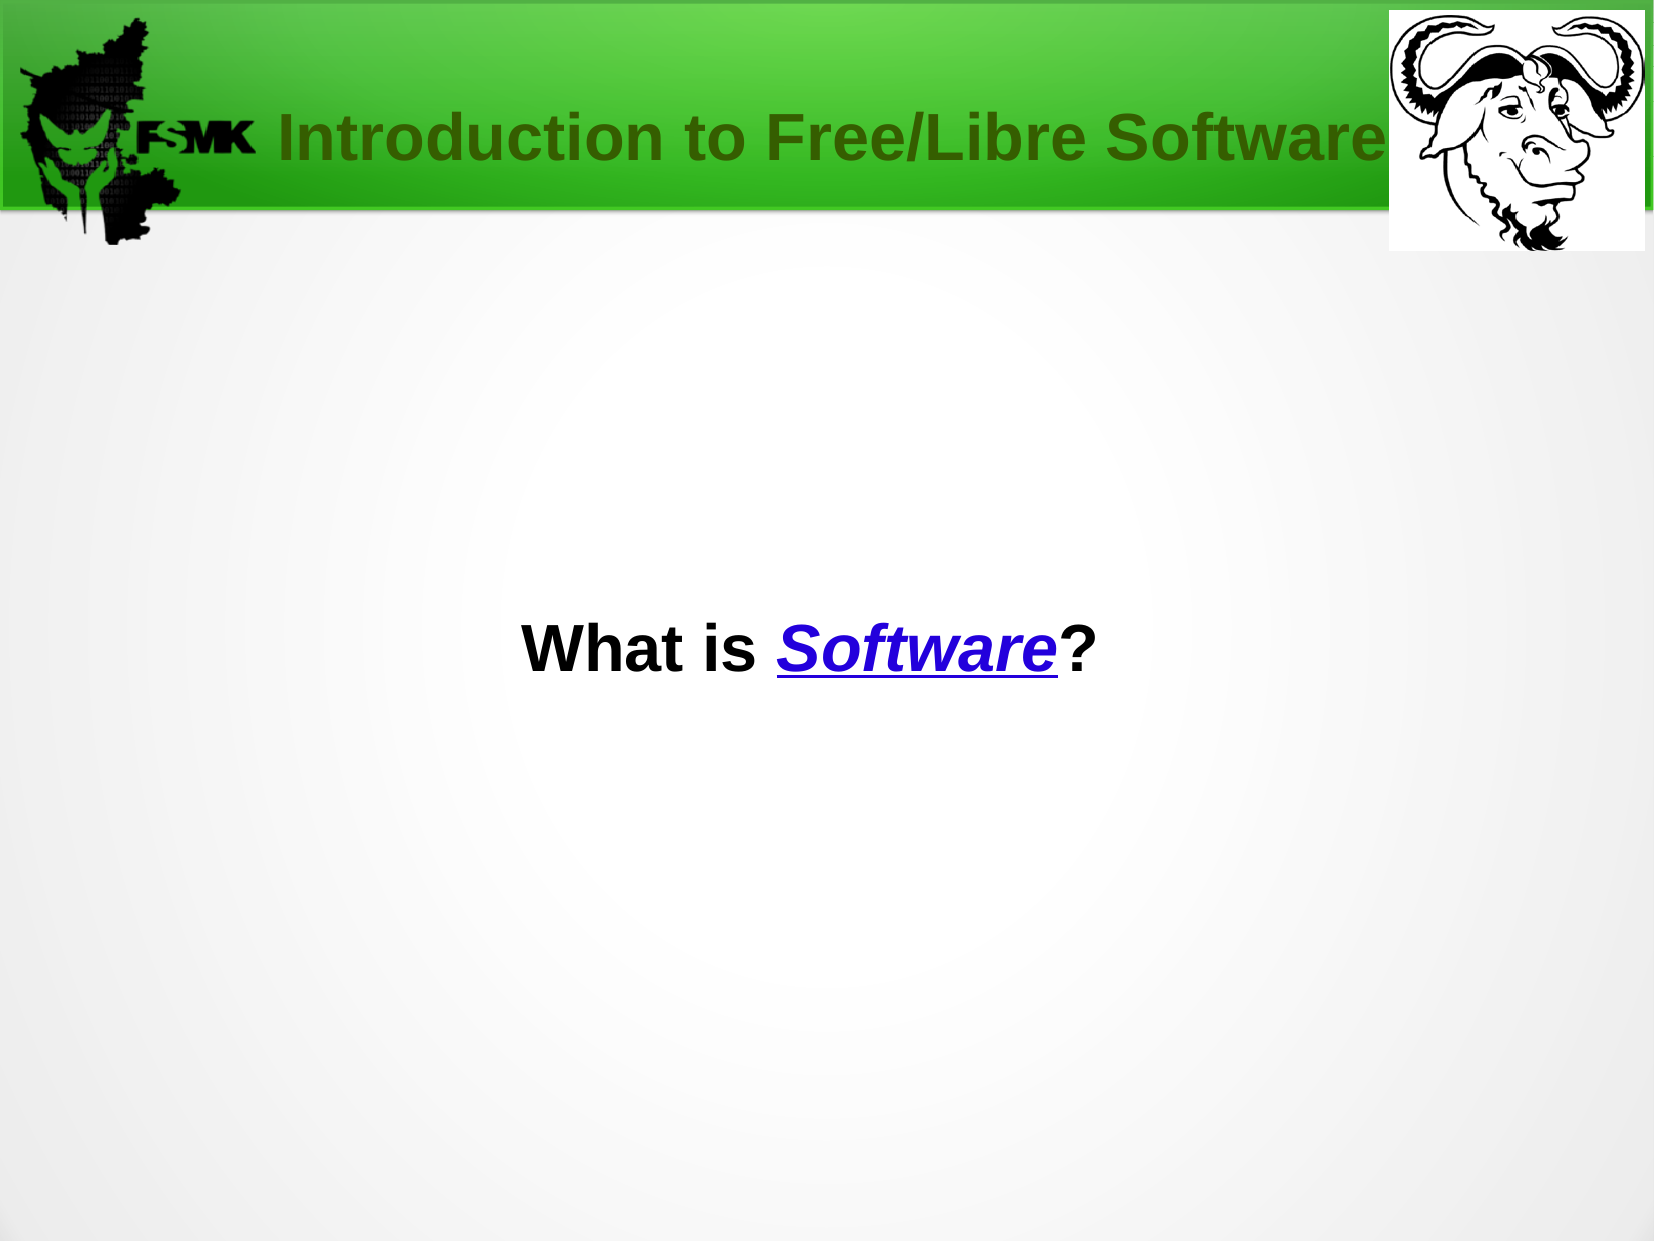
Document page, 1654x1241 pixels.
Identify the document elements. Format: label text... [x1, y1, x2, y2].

picture [3, 2, 274, 259]
subtitle What is Software? [82, 325, 1538, 1045]
title Introduction to Free/Libre Software [274, 42, 1389, 233]
picture [1389, 10, 1645, 251]
